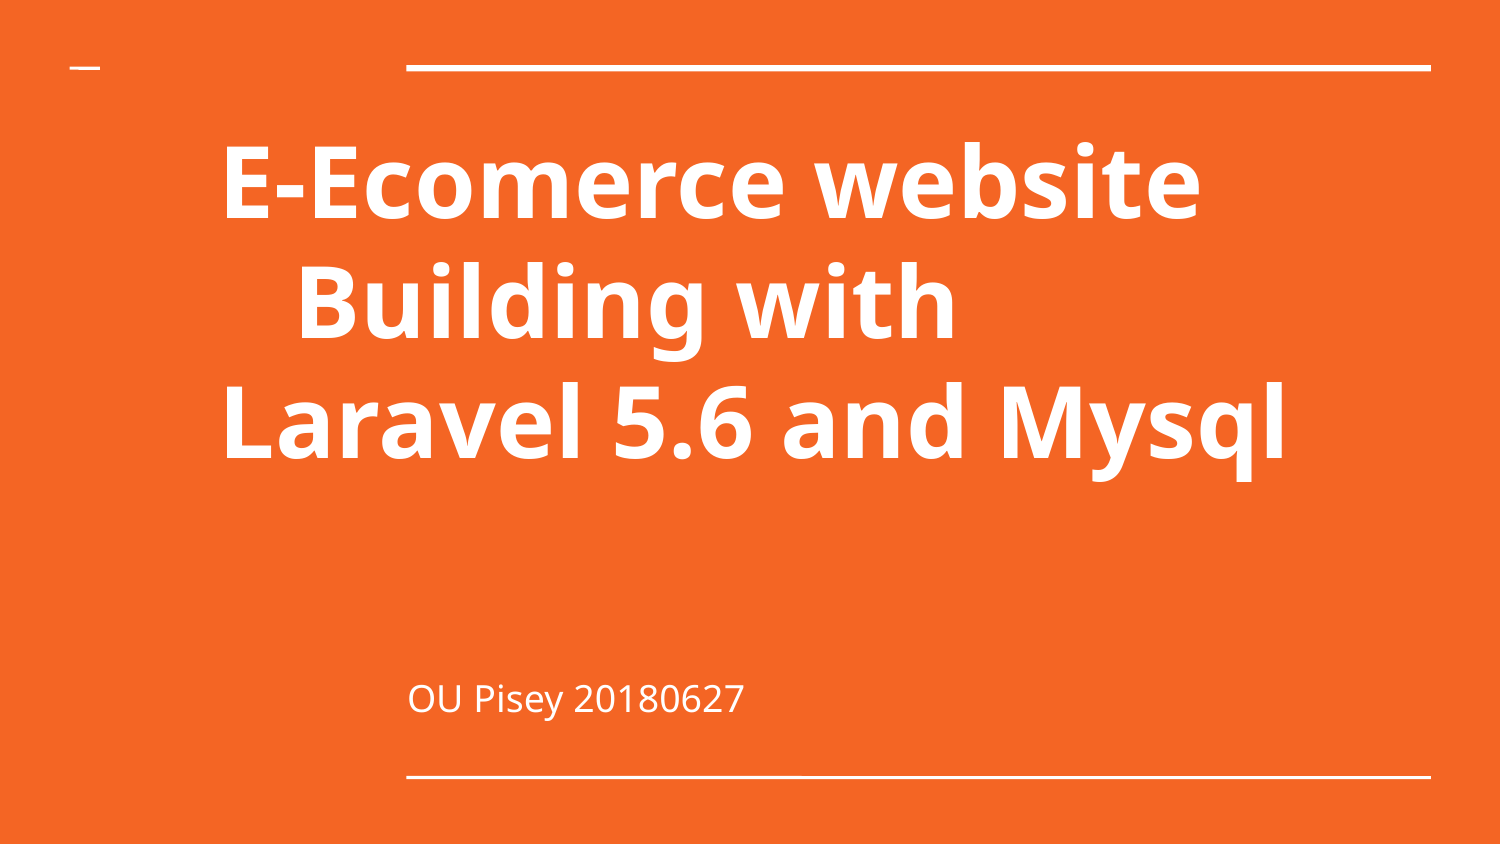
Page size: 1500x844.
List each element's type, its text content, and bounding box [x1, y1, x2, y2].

subtitle OU Pisey 20180627 [392, 531, 1431, 735]
title E-Ecomerce website Building with Laravel 5.6 and Mysql [203, 103, 1428, 357]
